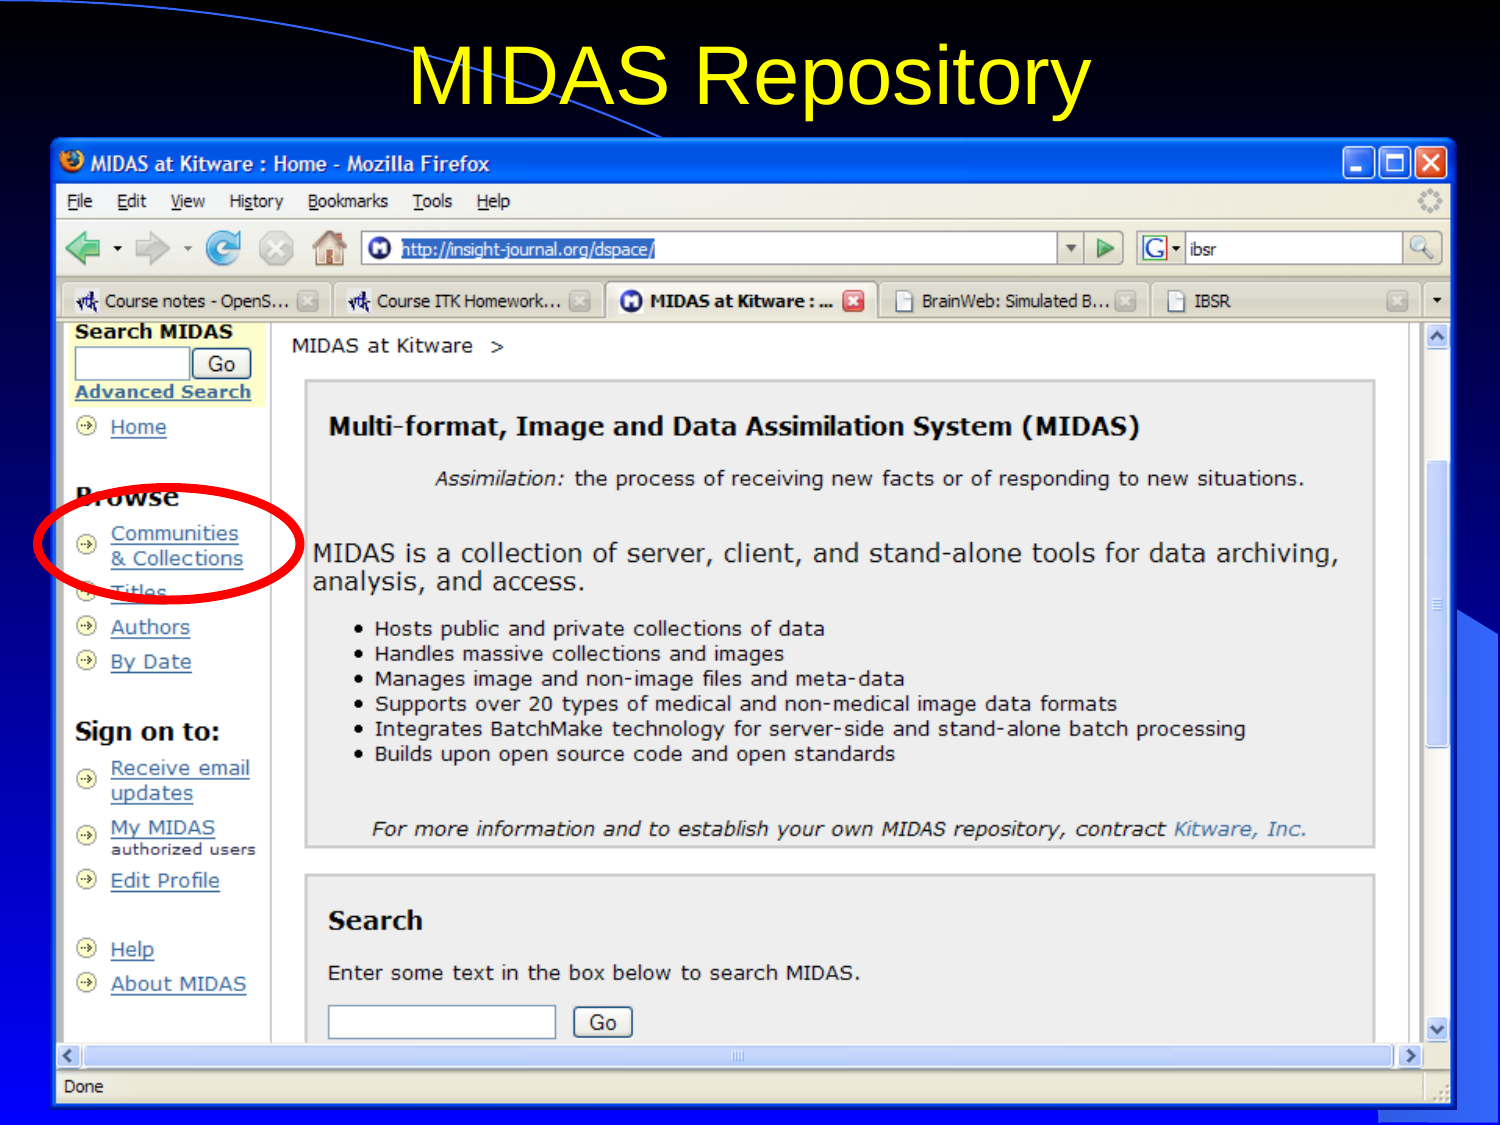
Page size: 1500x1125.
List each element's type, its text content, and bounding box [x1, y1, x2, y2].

picture [50, 492, 295, 595]
title MIDAS Repository [112, 7, 1388, 137]
picture [50, 137, 1457, 1110]
